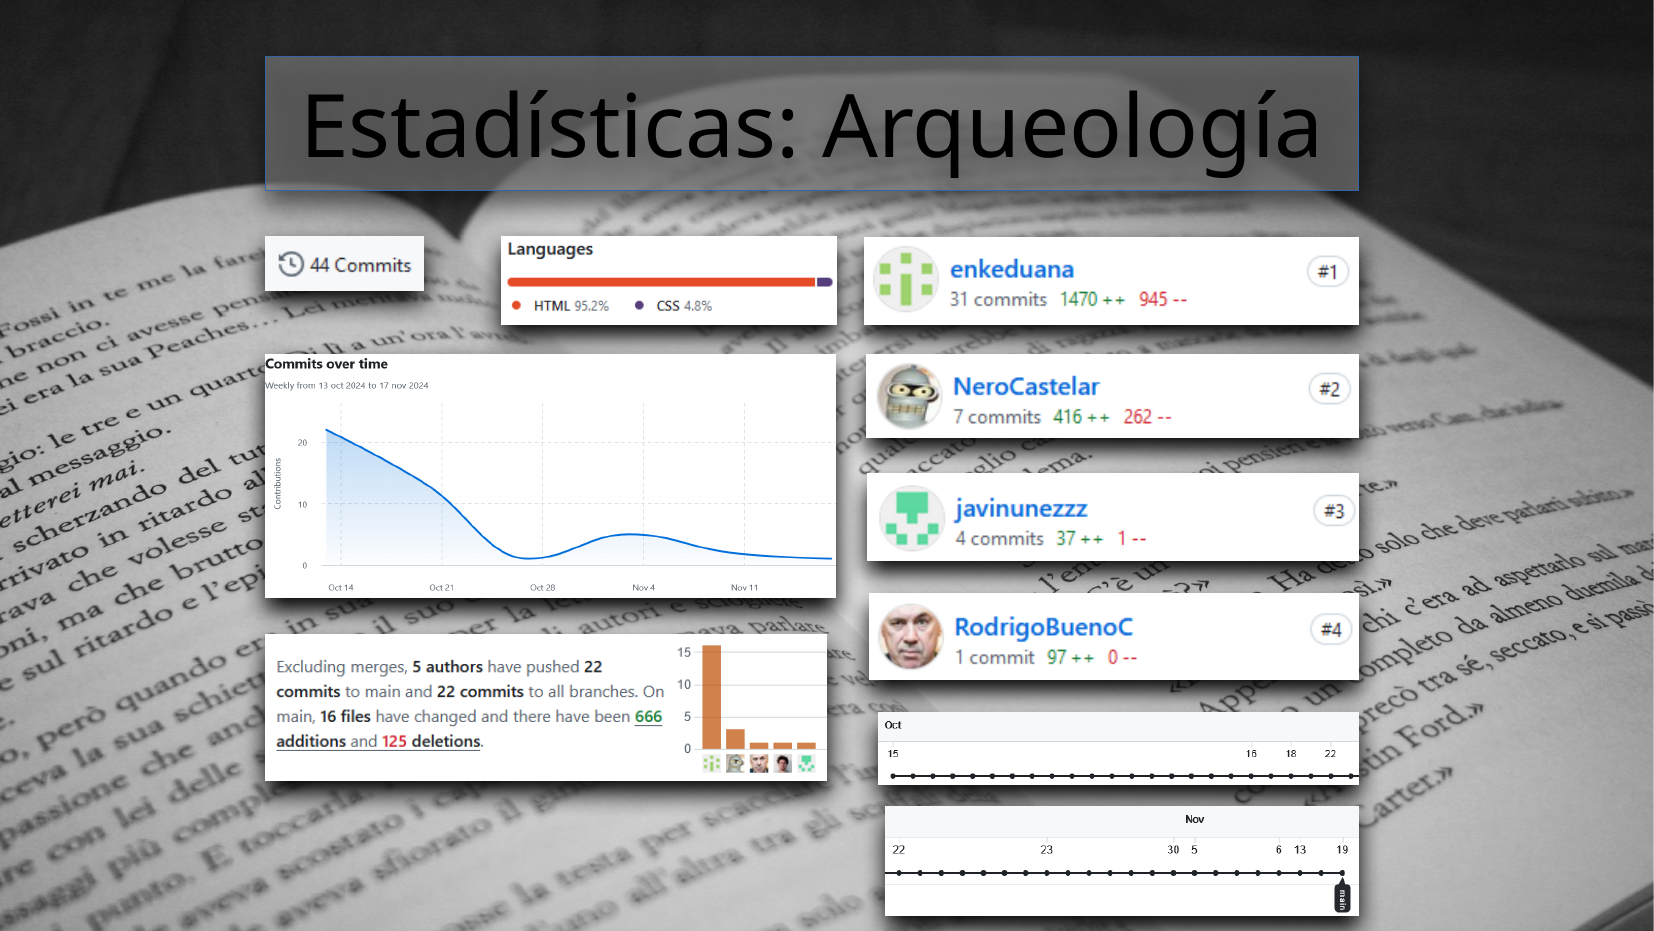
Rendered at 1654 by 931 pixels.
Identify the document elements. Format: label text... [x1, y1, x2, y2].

picture [0, 0, 1654, 931]
text_box Estadísticas: Arqueología [265, 59, 1359, 189]
